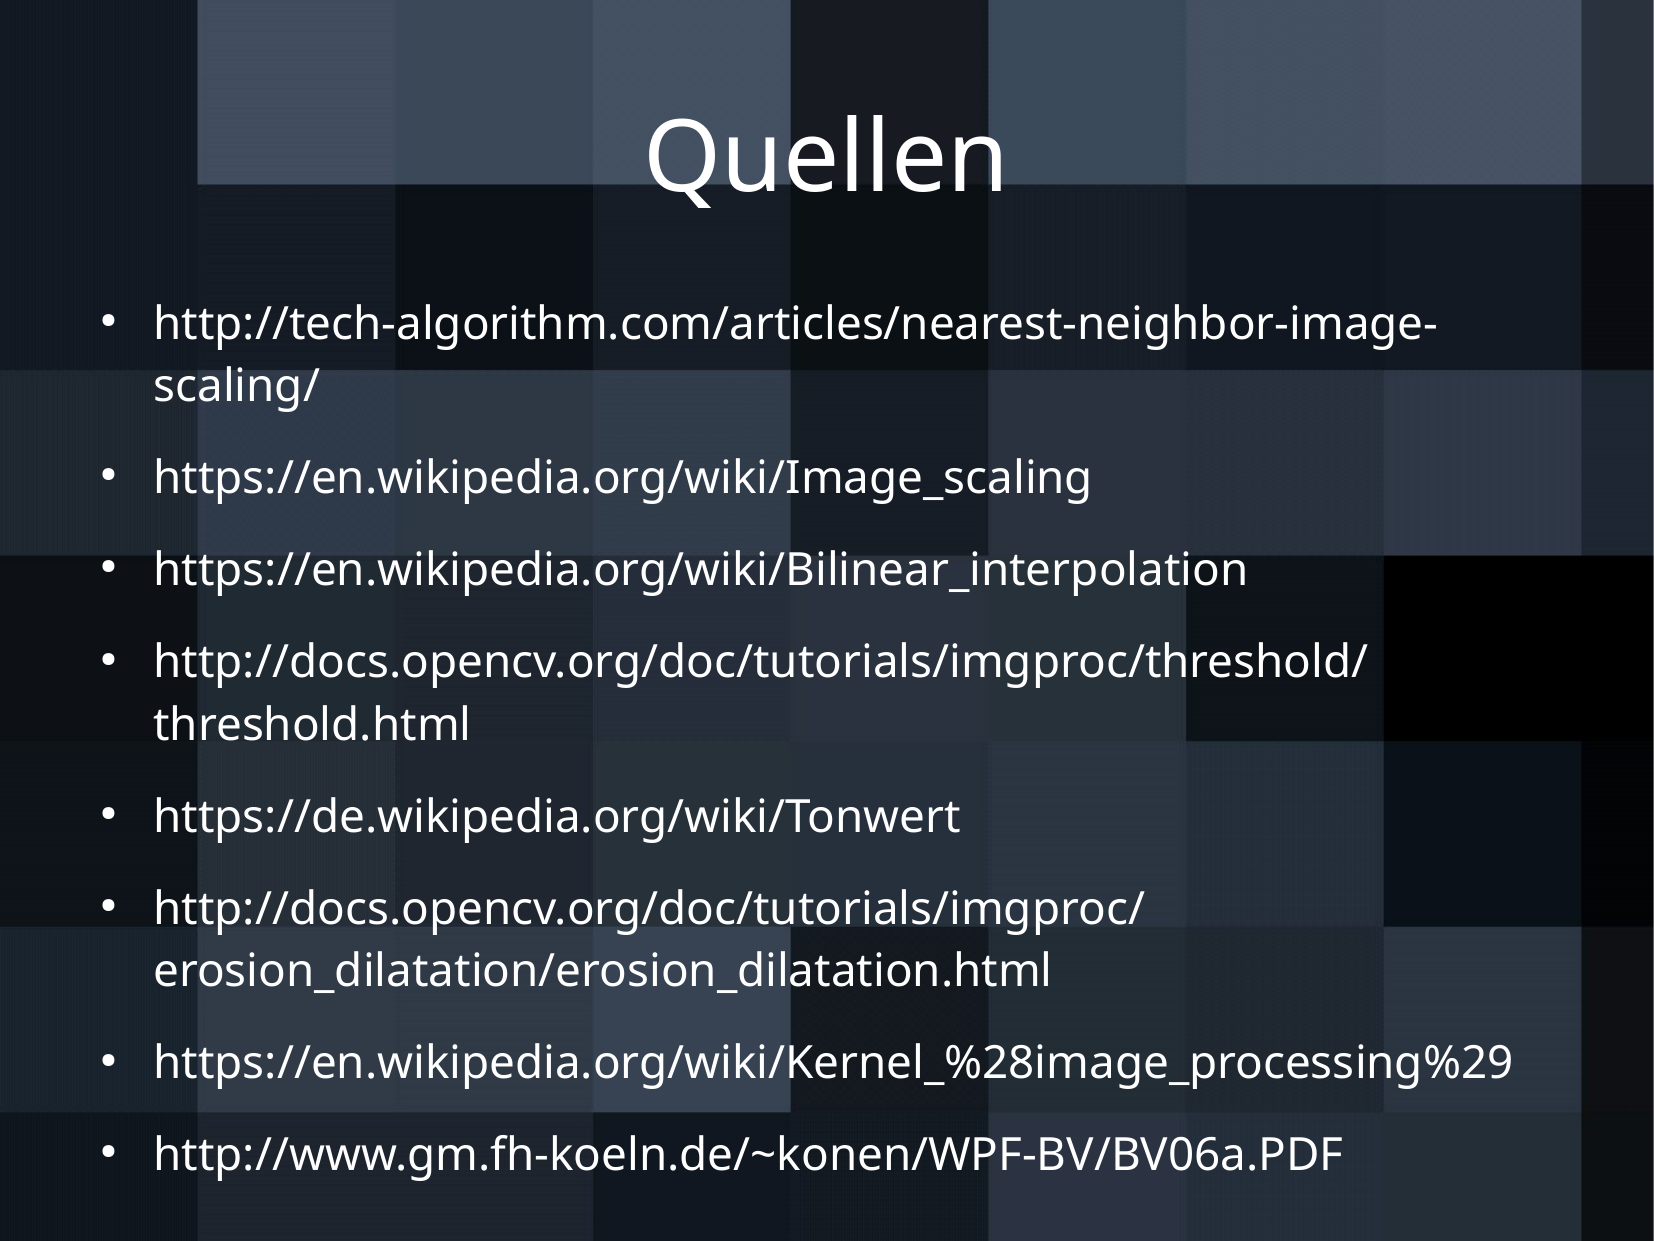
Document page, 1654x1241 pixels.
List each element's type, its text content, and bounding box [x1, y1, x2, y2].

list http://tech-algorithm.com/articles/nearest-neighbor-image-scaling/ https://en.wikipedia.org/wiki/Image_scaling https://en.wikipedia.org/wiki/Bilinear_interpolation http://docs.opencv.org/doc/tutorials/imgproc/threshold/threshold.html https://de.wikipedia.org/wiki/Tonwert http://docs.opencv.org/doc/tutorials/imgproc/erosion_dilatation/erosion_dilatation.html https://en.wikipedia.org/wiki/Kernel_%28image_processing%29 http://www.gm.fh-koeln.de/~konen/WPF-BV/BV06a.PDF [82, 290, 1571, 1166]
title Quellen [82, 49, 1571, 257]
picture [0, 0, 1654, 1241]
